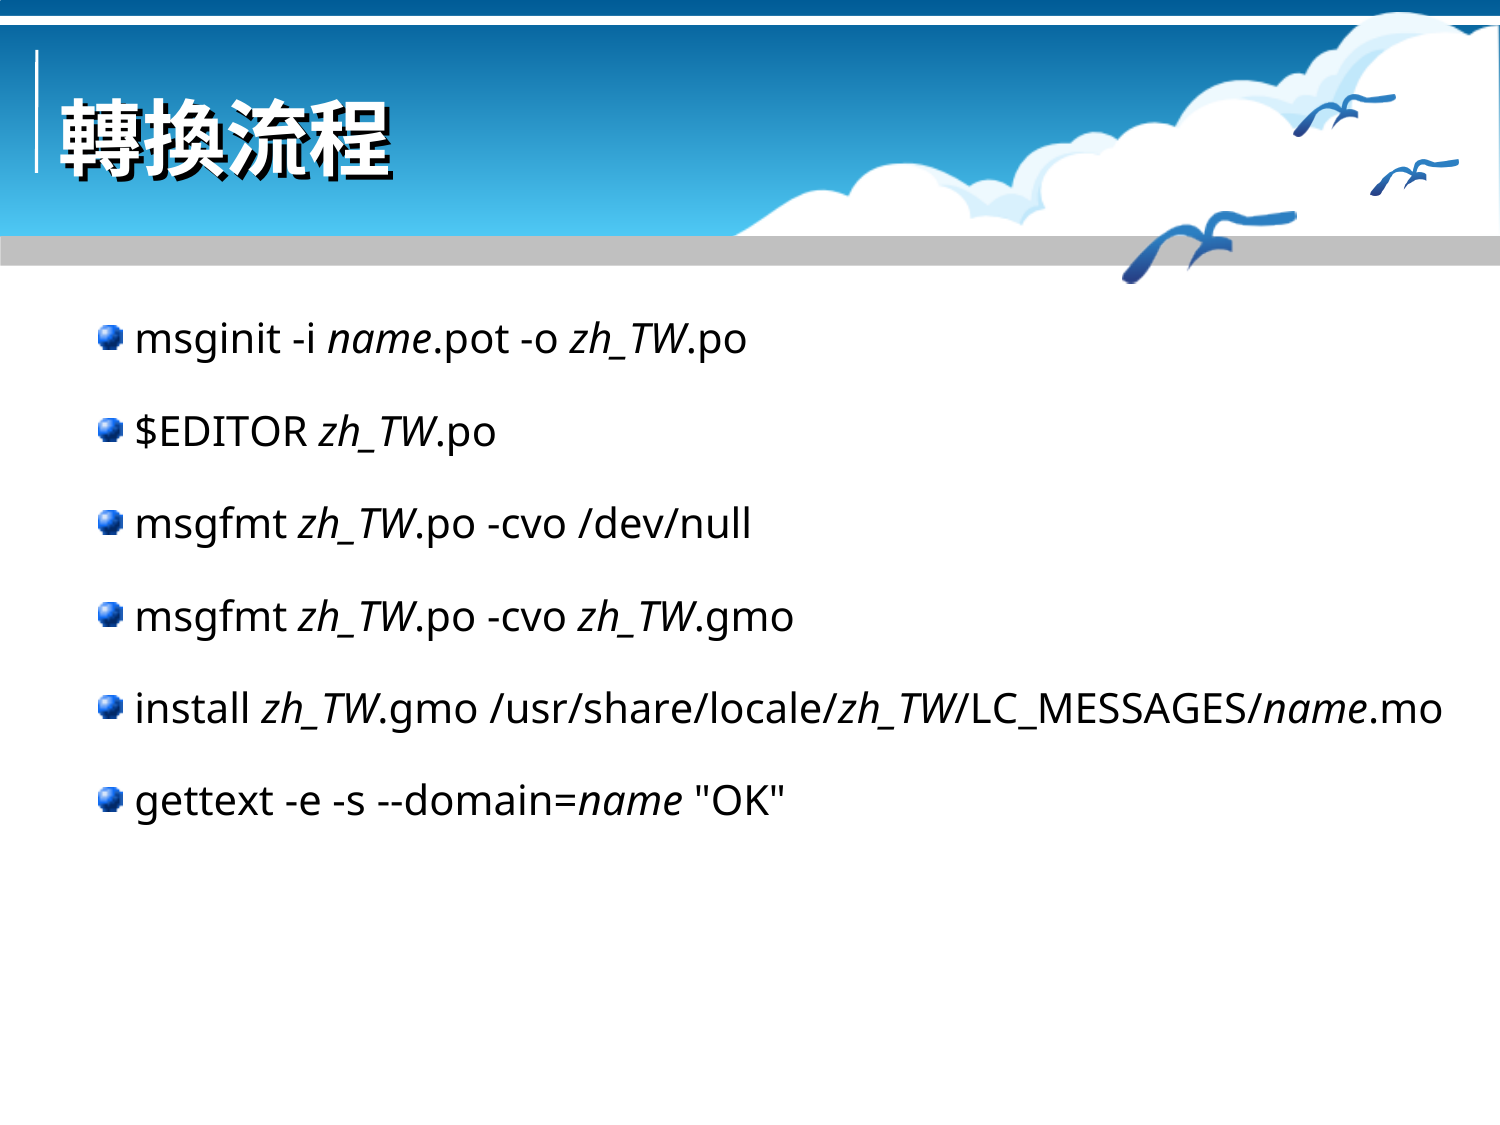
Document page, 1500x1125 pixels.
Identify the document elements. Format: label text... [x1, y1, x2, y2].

list msginit -i name.pot -o zh_TW.po $EDITOR zh_TW.po msgfmt zh_TW.po -cvo /dev/null msgfmt zh_TW.po -cvo zh_TW.gmo install zh_TW.gmo /usr/share/locale/zh_TW/LC_MESSAGES/name.mo gettext -e -s --domain=name "OK" [98, 309, 1461, 1060]
picture [730, 12, 1500, 284]
title 轉換流程 [59, 86, 1465, 186]
